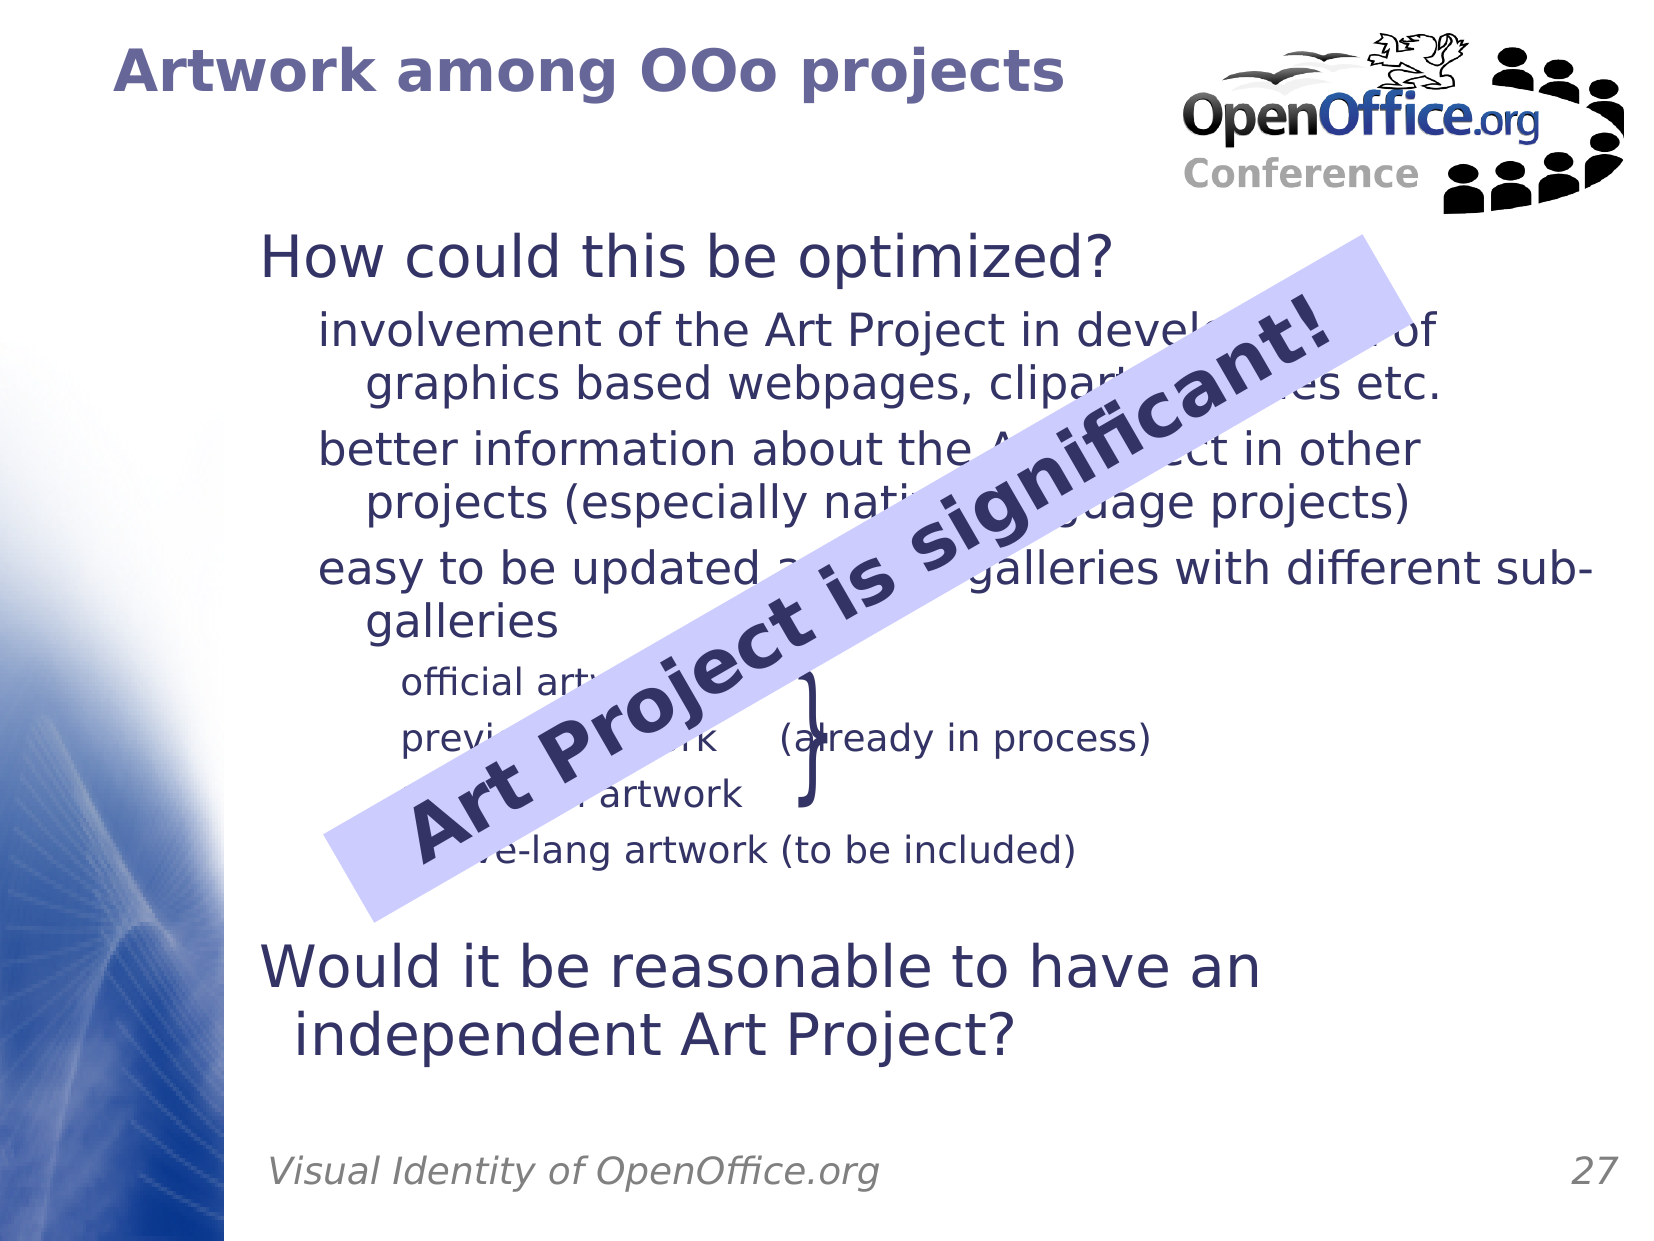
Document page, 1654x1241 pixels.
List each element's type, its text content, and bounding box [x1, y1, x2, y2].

title Artwork among OOo projects [24, 15, 1152, 129]
picture [1183, 33, 1624, 214]
picture [0, 0, 224, 1241]
list } [217, 644, 1613, 953]
list How could this be optimized? involvement of the Art Project in development of graphics based webpages, clipart galleries etc. better information about the Art Project in other projects (especially native-language projects) easy to be updated artwork galleries with different sub-galleries official artwork previous artwork (already in process) additional artwork native-lang artwork (to be included) Would it be reasonable to have an independent Art Project? [223, 223, 1619, 1133]
text_box Art Project is significant! [323, 234, 1414, 923]
